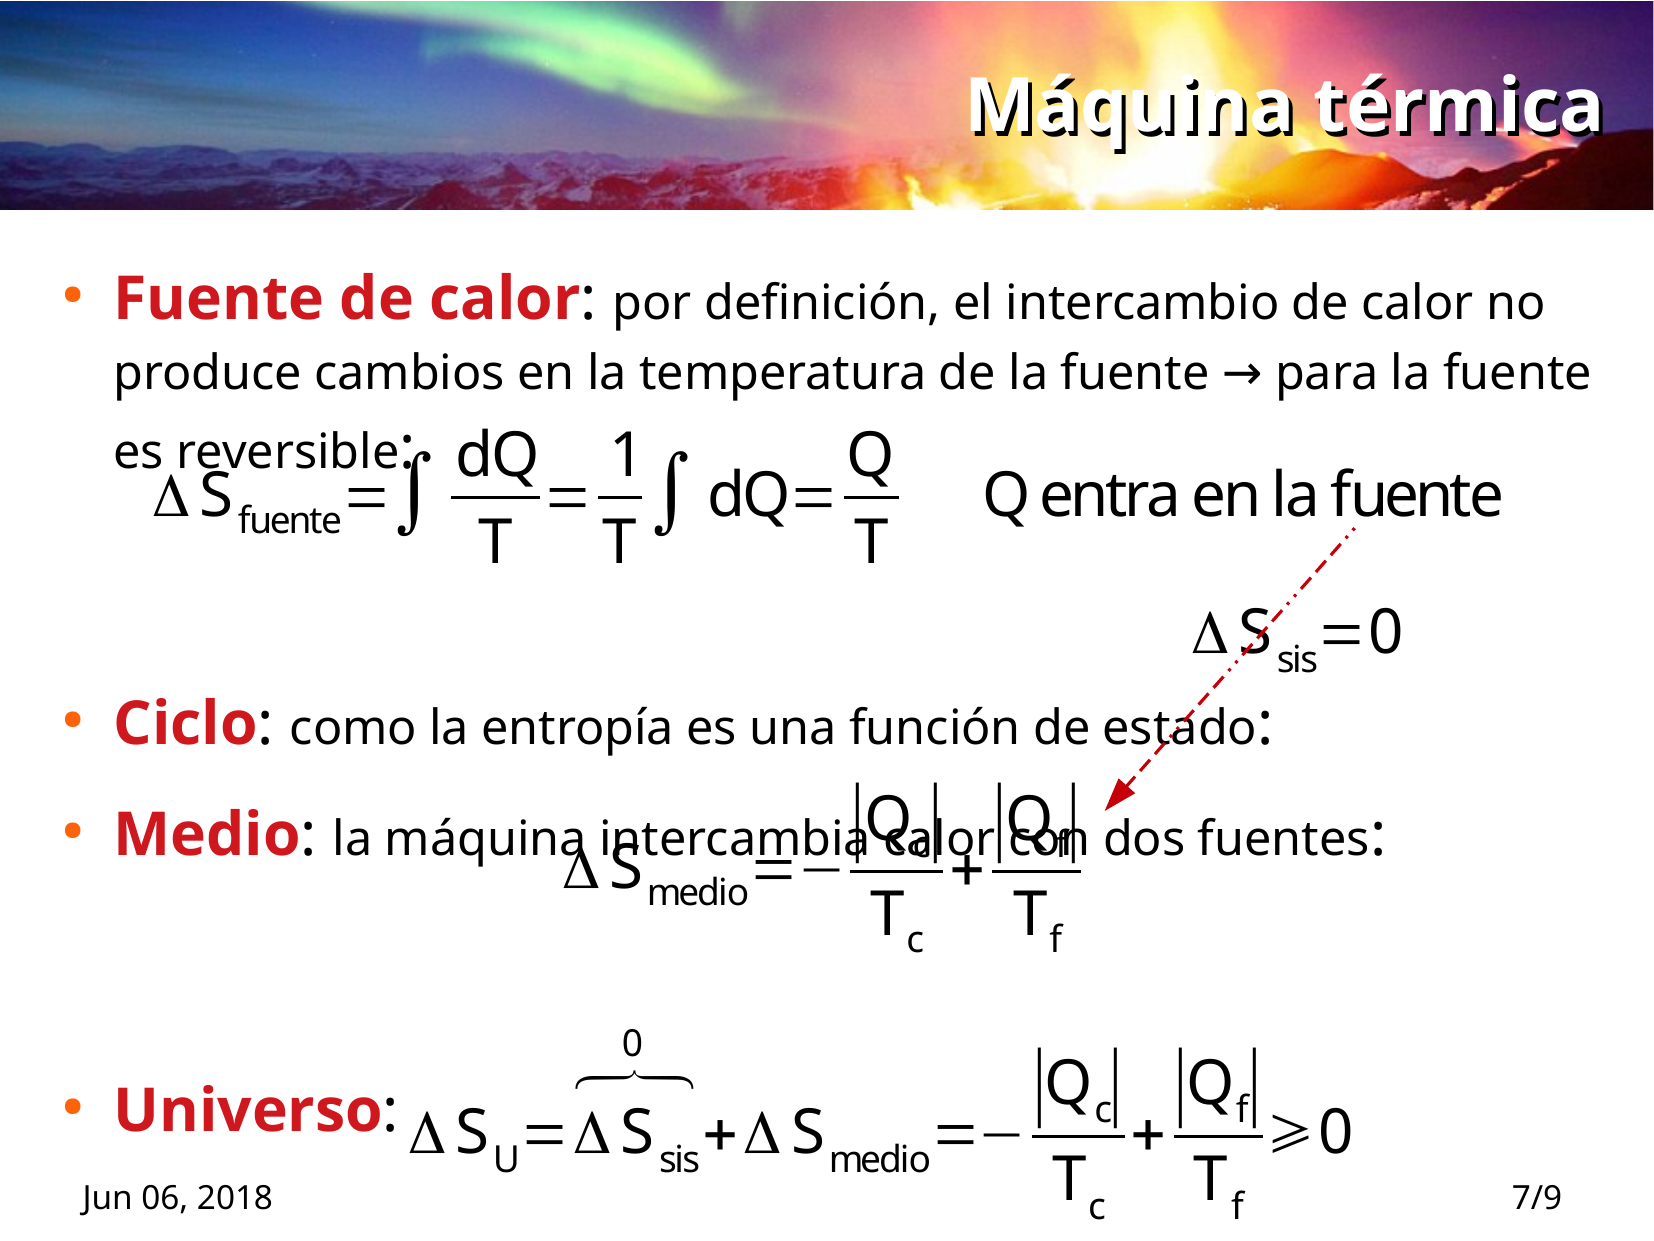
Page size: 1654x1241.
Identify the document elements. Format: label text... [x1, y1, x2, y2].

chart [1183, 593, 1419, 681]
chart [401, 1020, 1369, 1228]
title Máquina térmica [45, 15, 1606, 191]
chart [144, 417, 1509, 578]
list Fuente de calor: por definición, el intercambio de calor no produce cambios en la temperatura de la fuente → para la fuente es reversible: Ciclo: como la entropía es una función de estado: Medio: la máquina intercambia calor con dos fuentes: Universo: la entropía total no puede disminuir: [45, 255, 1606, 1156]
chart [555, 778, 1093, 962]
picture [0, 1, 1654, 210]
